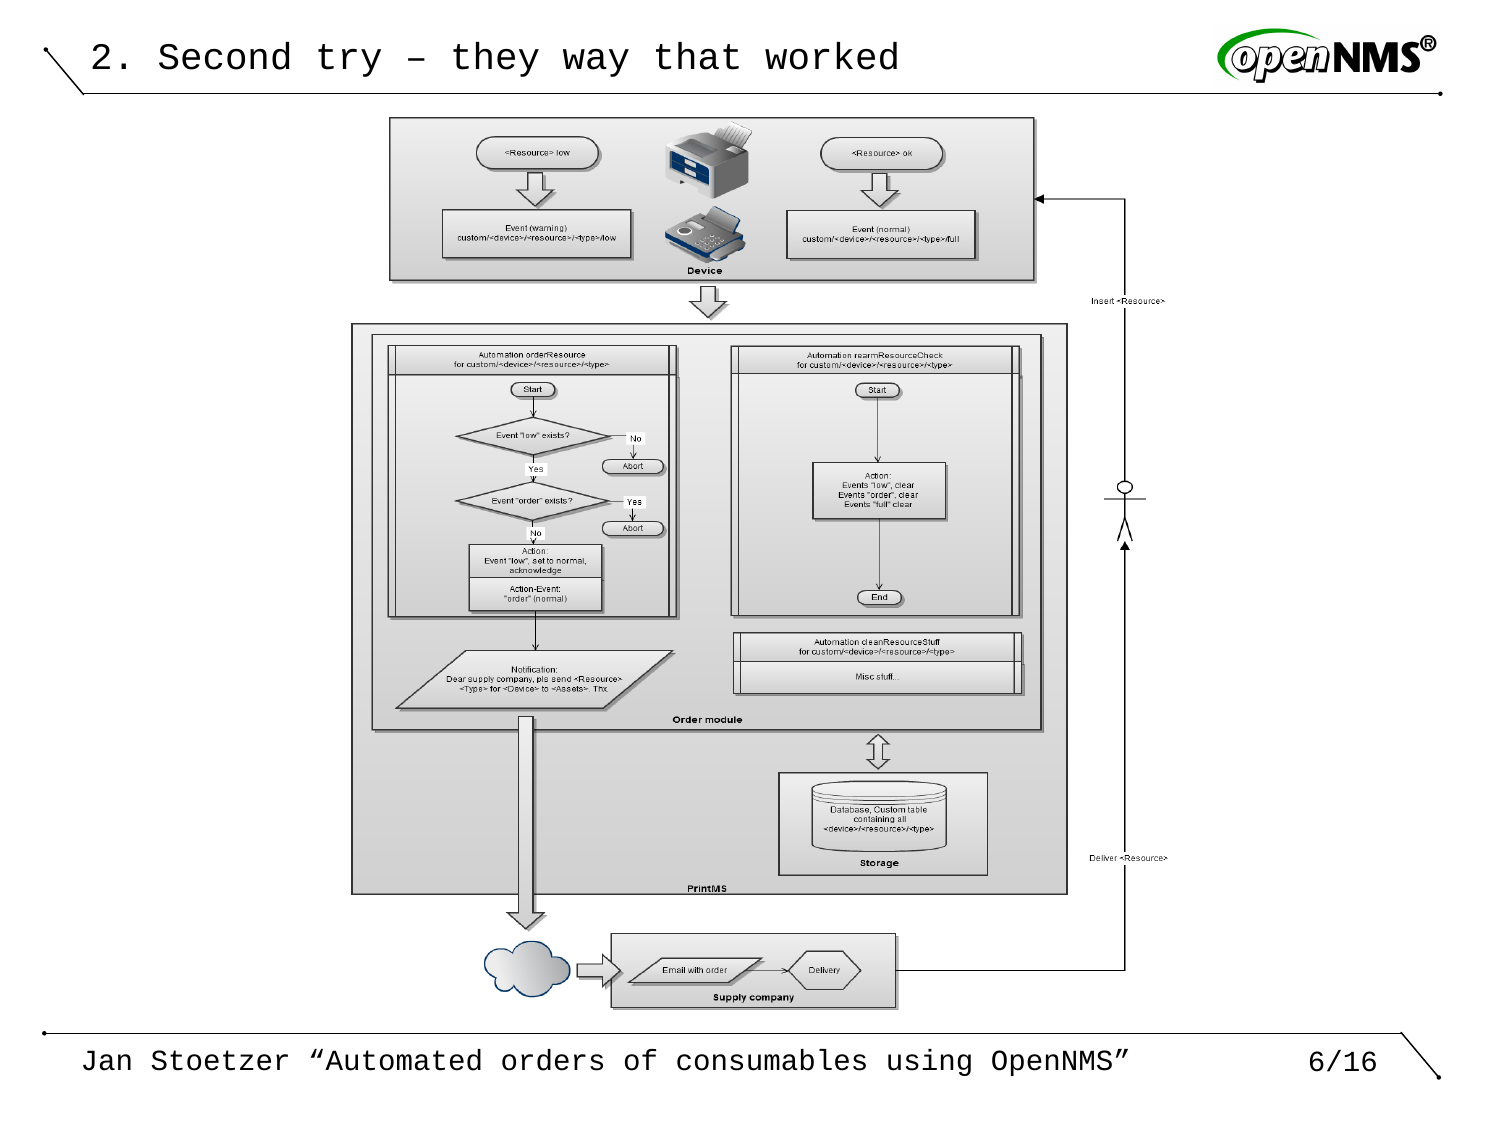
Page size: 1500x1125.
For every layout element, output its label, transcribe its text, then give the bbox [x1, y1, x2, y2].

picture [1213, 24, 1441, 87]
title 2. Second try – they way that worked [90, 30, 1111, 79]
picture [330, 104, 1186, 1021]
